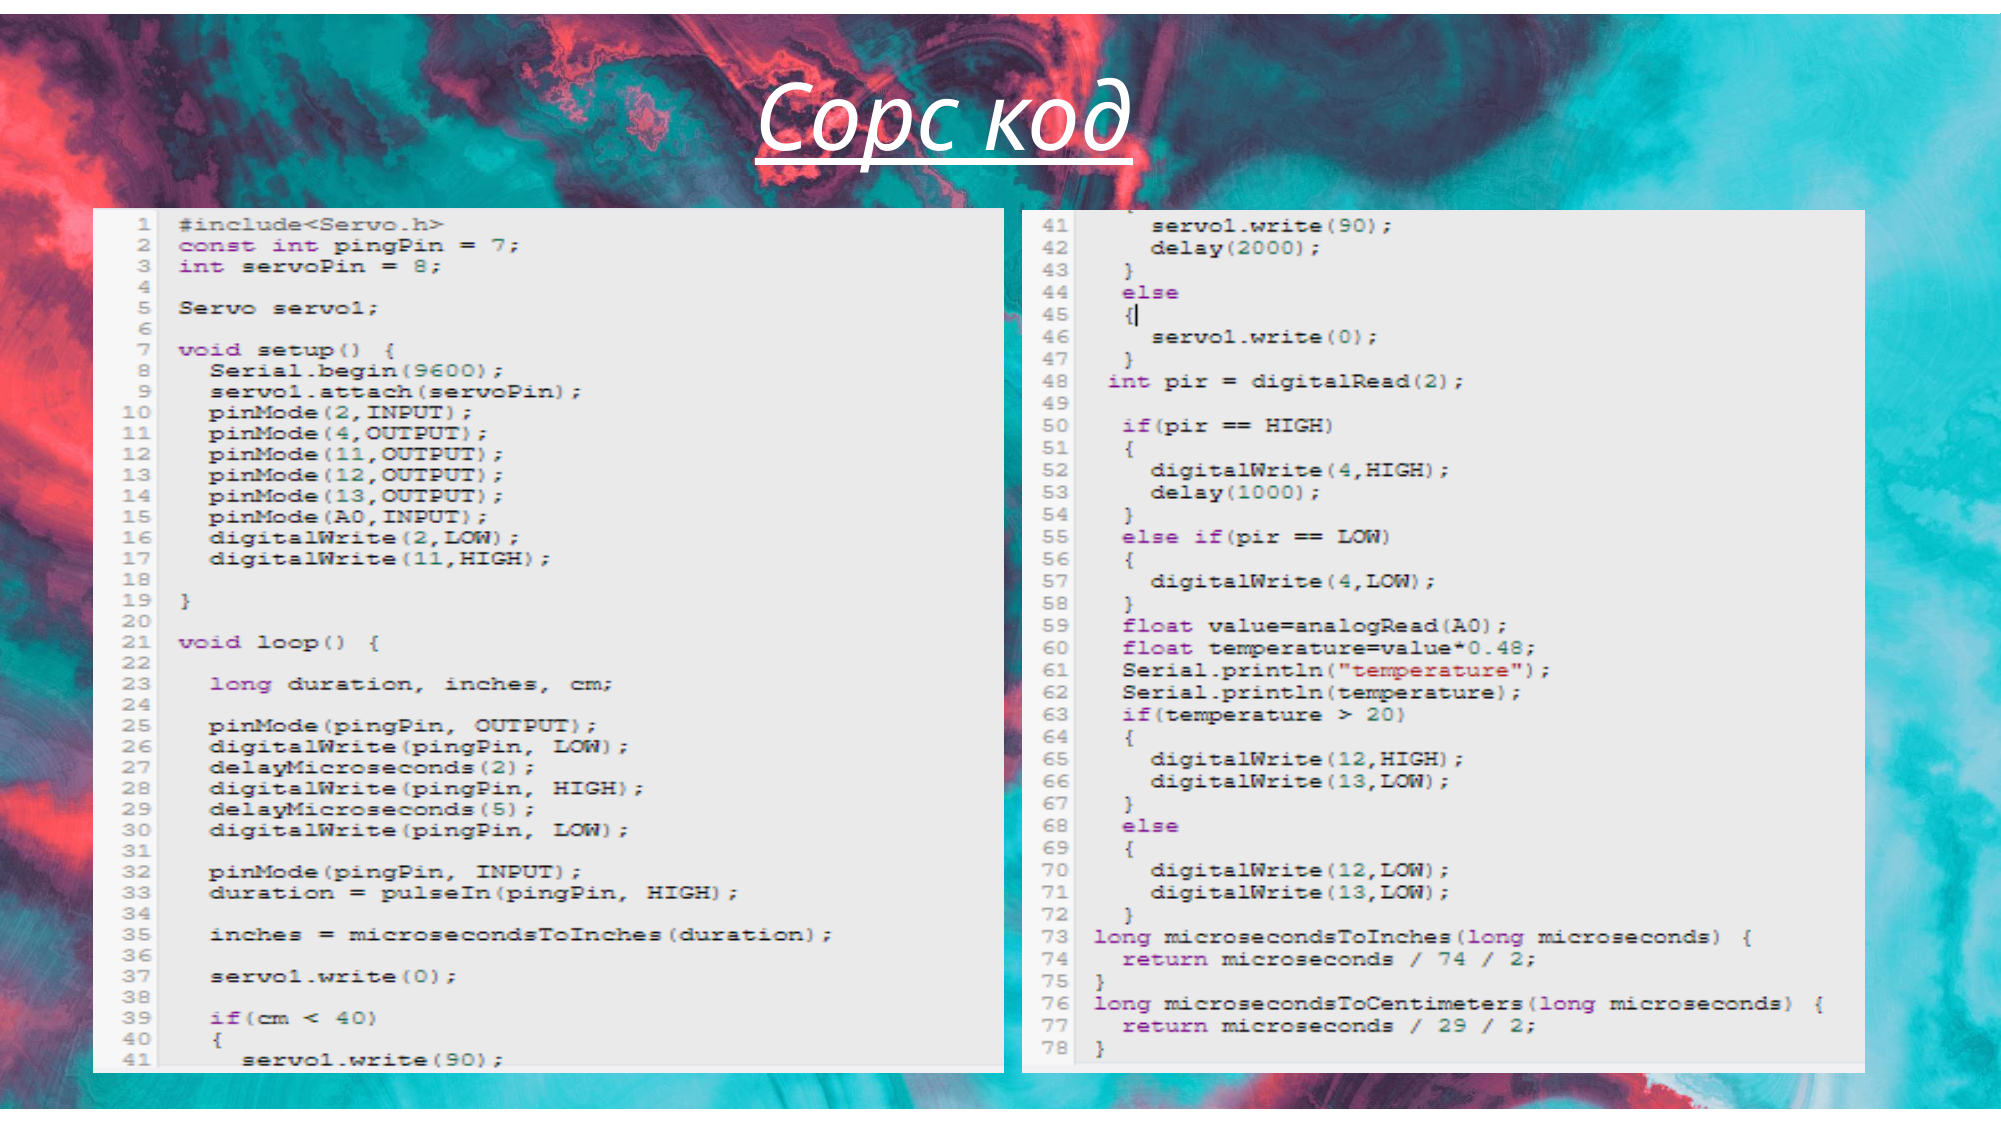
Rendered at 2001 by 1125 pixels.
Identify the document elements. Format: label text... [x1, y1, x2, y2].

picture [0, 13, 2000, 1109]
title Сорс код [208, 0, 1679, 272]
